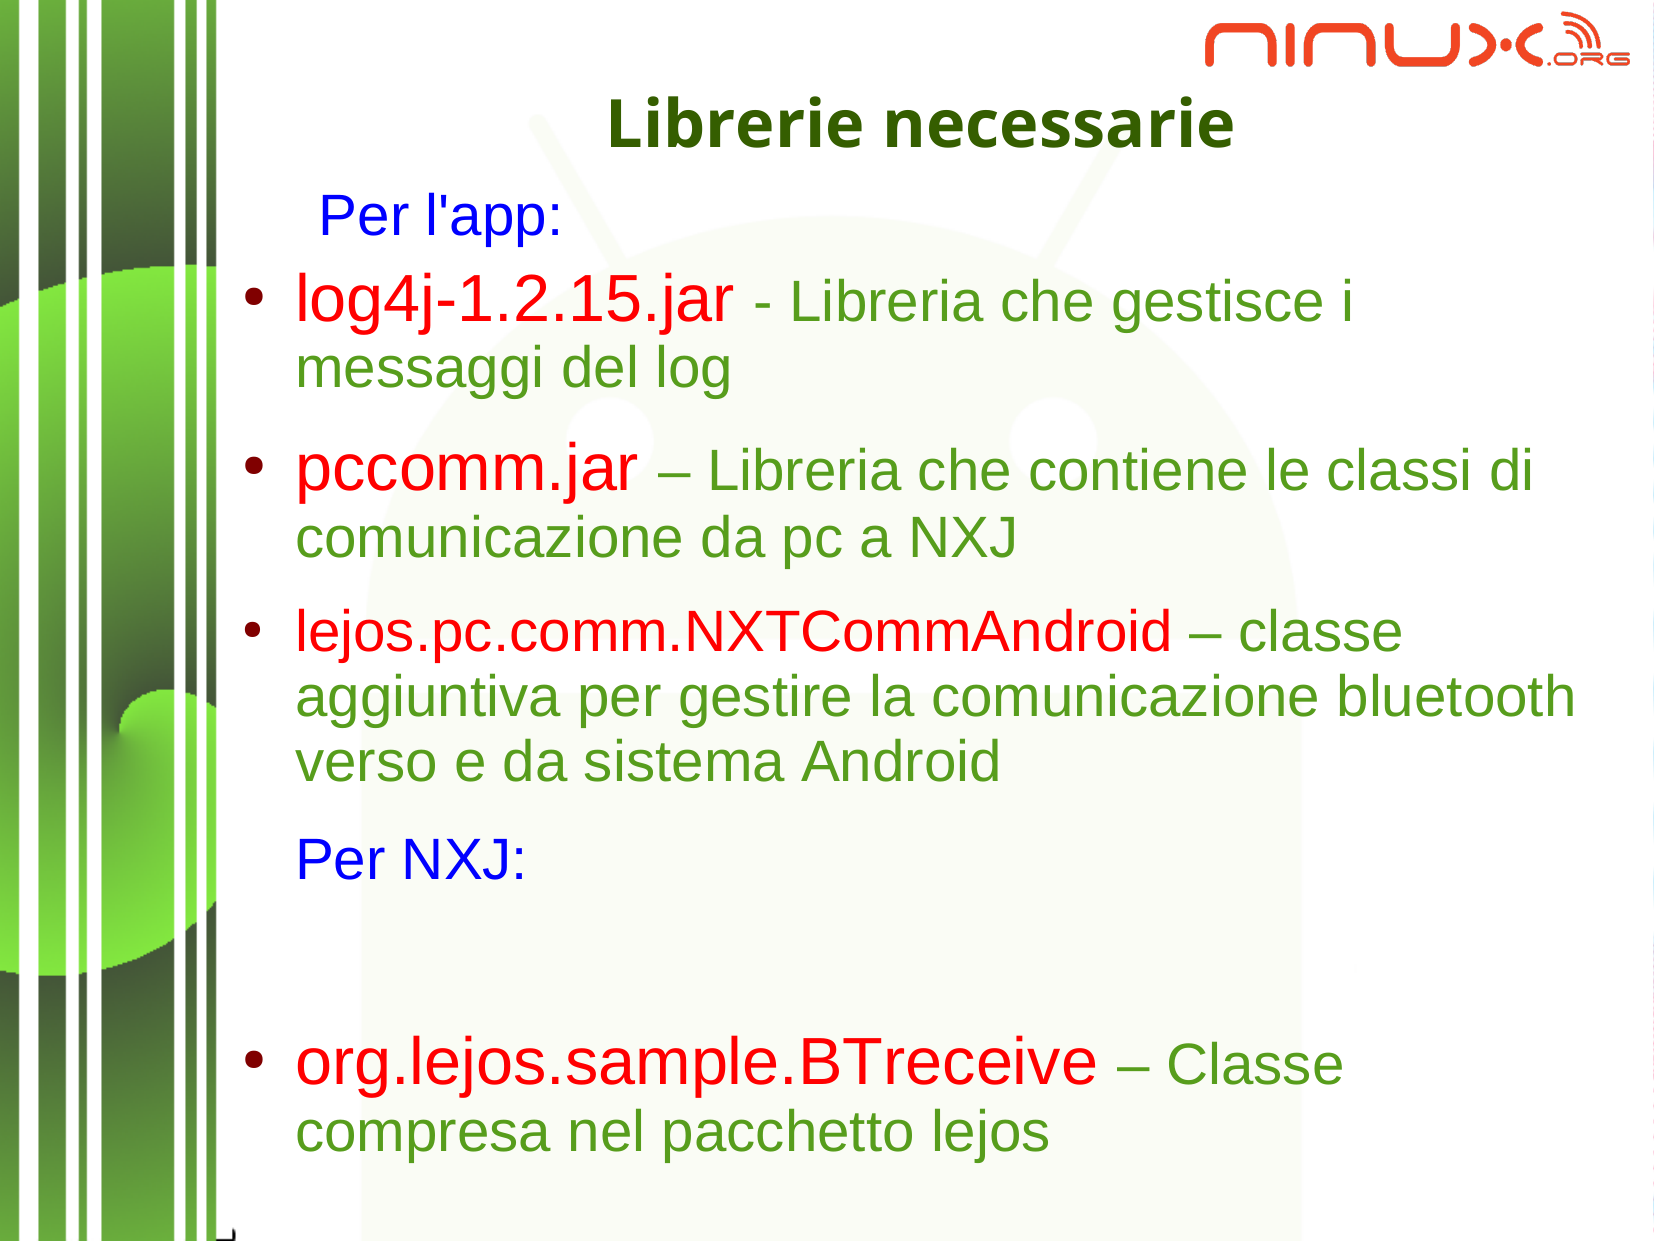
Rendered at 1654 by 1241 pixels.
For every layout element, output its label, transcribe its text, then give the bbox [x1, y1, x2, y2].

text_box Per NXJ: [224, 826, 686, 892]
list org.lejos.sample.BTreceive – Classe compresa nel pacchetto lejos [224, 919, 1598, 1227]
title Librerie necessarie [200, 47, 1642, 196]
list log4j-1.2.15.jar - Libreria che gestisce i messaggi del log pccomm.jar – Libreria che contiene le classi di comunicazione da pc a NXJ lejos.pc.comm.NXTCommAndroid – classe aggiuntiva per gestire la comunicazione bluetooth verso e da sistema Android [224, 260, 1598, 839]
text_box Per l'app: [248, 183, 709, 249]
picture [0, 0, 1654, 1241]
